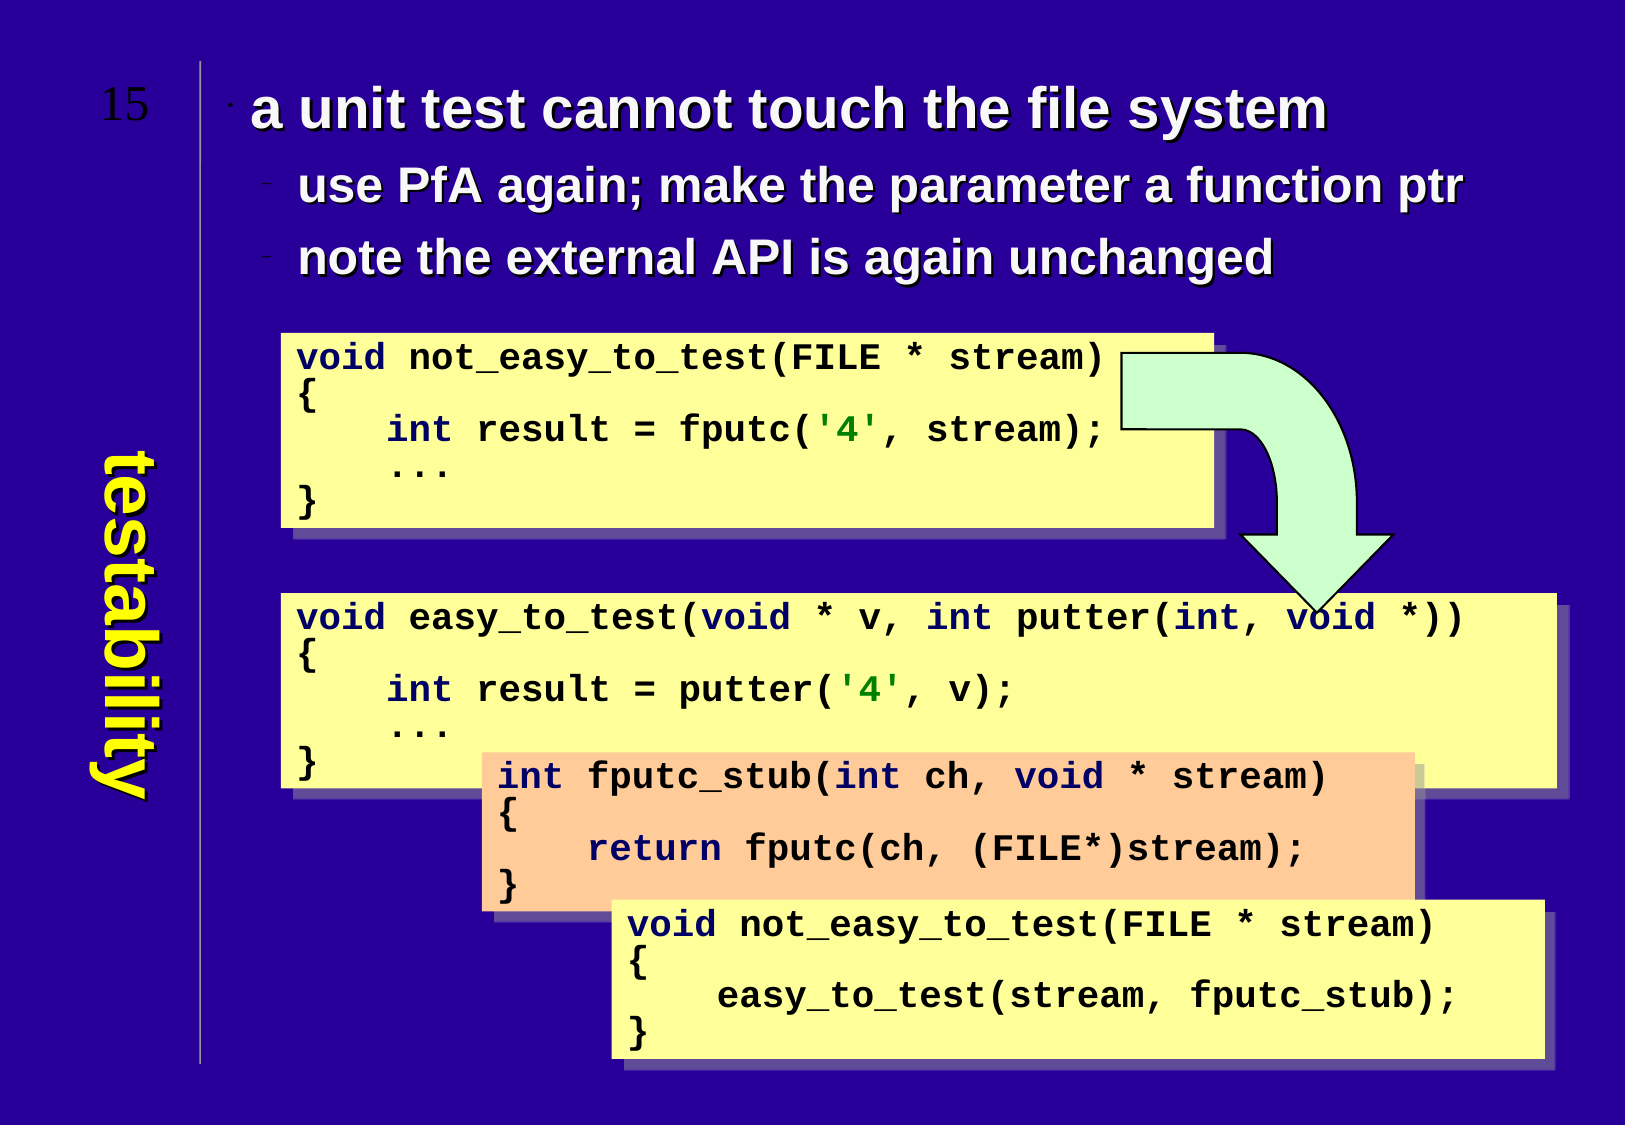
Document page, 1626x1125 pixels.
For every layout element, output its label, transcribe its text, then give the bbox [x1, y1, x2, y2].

text_box void not_easy_to_test(FILE * stream) { int result = fputc('4', stream); ... } [280, 332, 1215, 528]
list a unit test cannot touch the file system use PfA again; make the parameter a function ptr note the external API is again unchanged [212, 62, 1550, 1063]
text_box void easy_to_test(void * v, int putter(int, void *)) { int result = putter('4', v); ... } [280, 593, 1557, 789]
title testability [50, 187, 188, 1063]
text_box int fputc_stub(int ch, void * stream) { return fputc(ch, (FILE*)stream); } [481, 752, 1415, 912]
text_box void not_easy_to_test(FILE * stream) { easy_to_test(stream, fputc_stub); } [611, 899, 1545, 1059]
text_box [1121, 352, 1394, 613]
